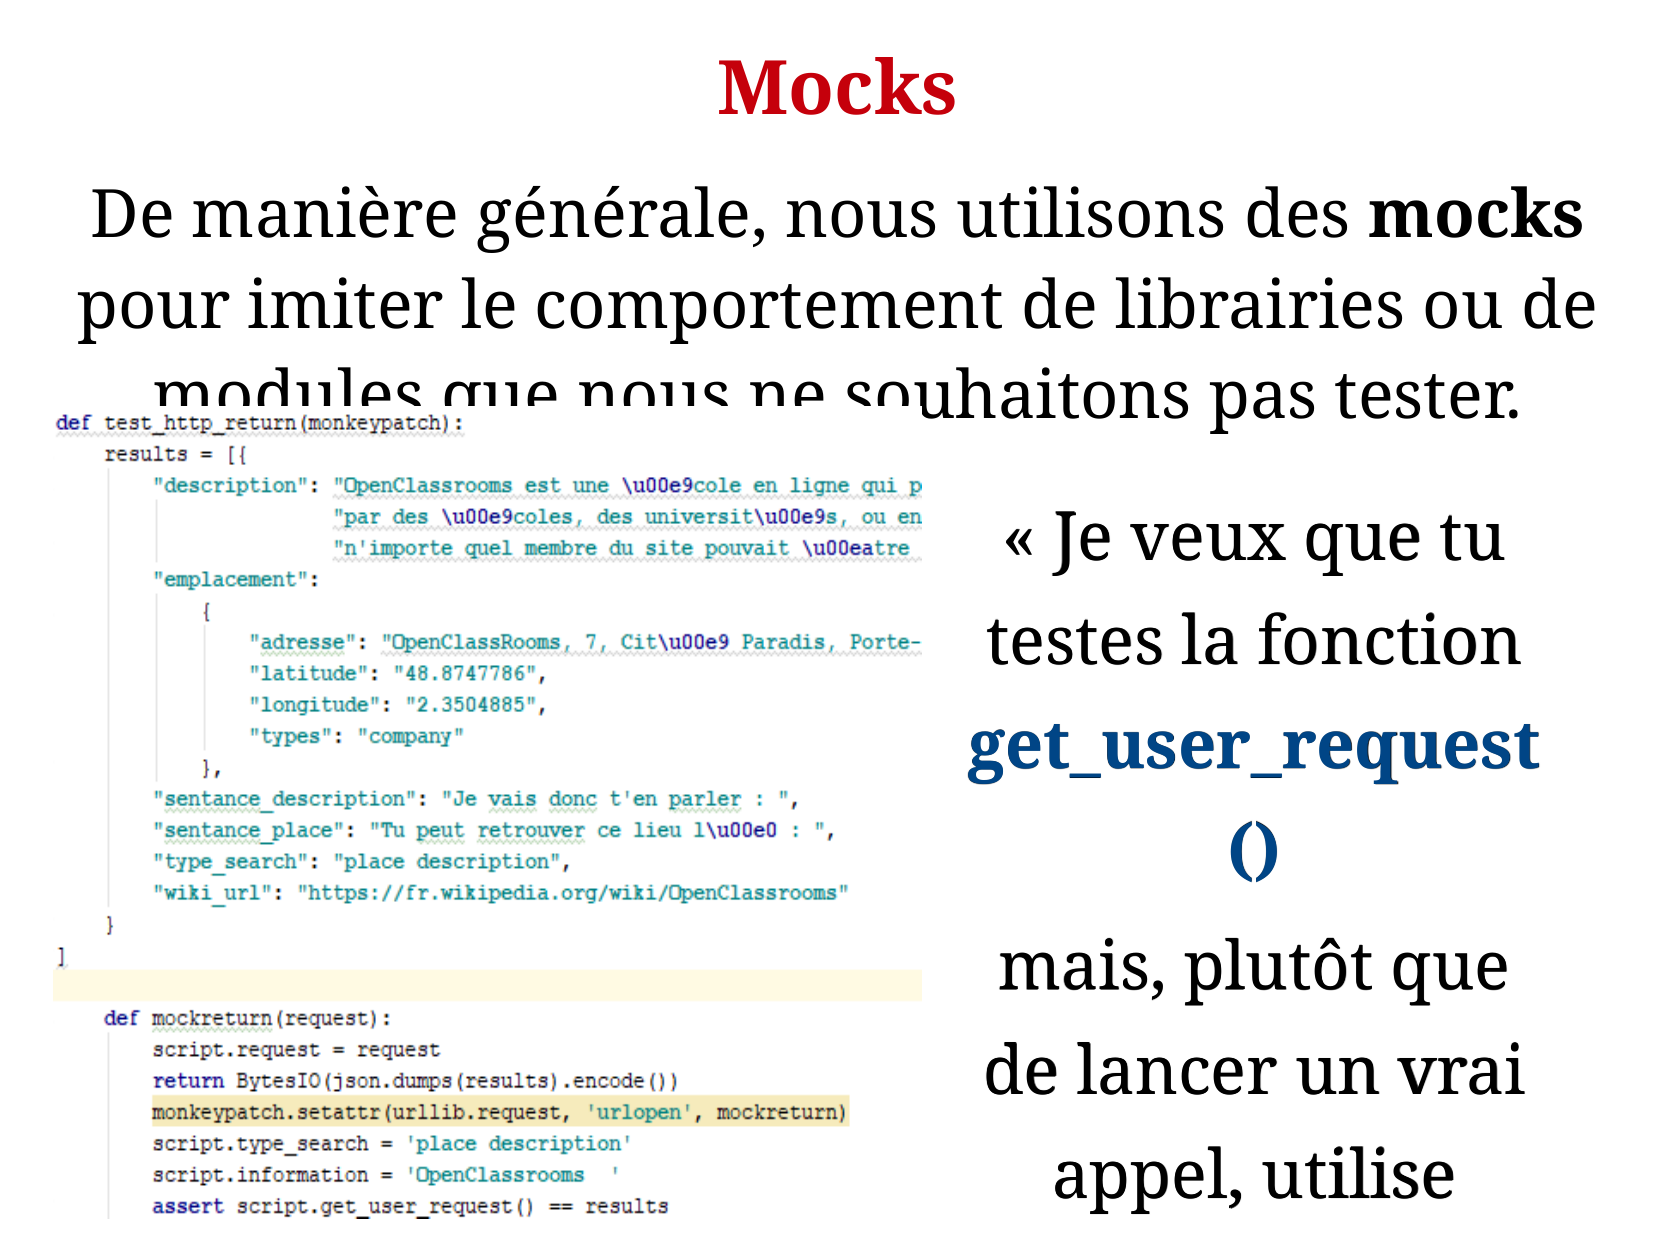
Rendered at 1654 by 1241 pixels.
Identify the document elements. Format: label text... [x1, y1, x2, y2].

text_box « Je veux que tu testes la fonction get_user_request() mais, plutôt que de lancer un vrai appel, utilise plutôt ces données-là » [957, 475, 1552, 1241]
picture [53, 406, 922, 1219]
list Mocks De manière générale, nous utilisons des mocks pour imiter le comportement de librairies ou de modules que nous ne souhaitons pas tester. [53, 34, 1623, 1241]
